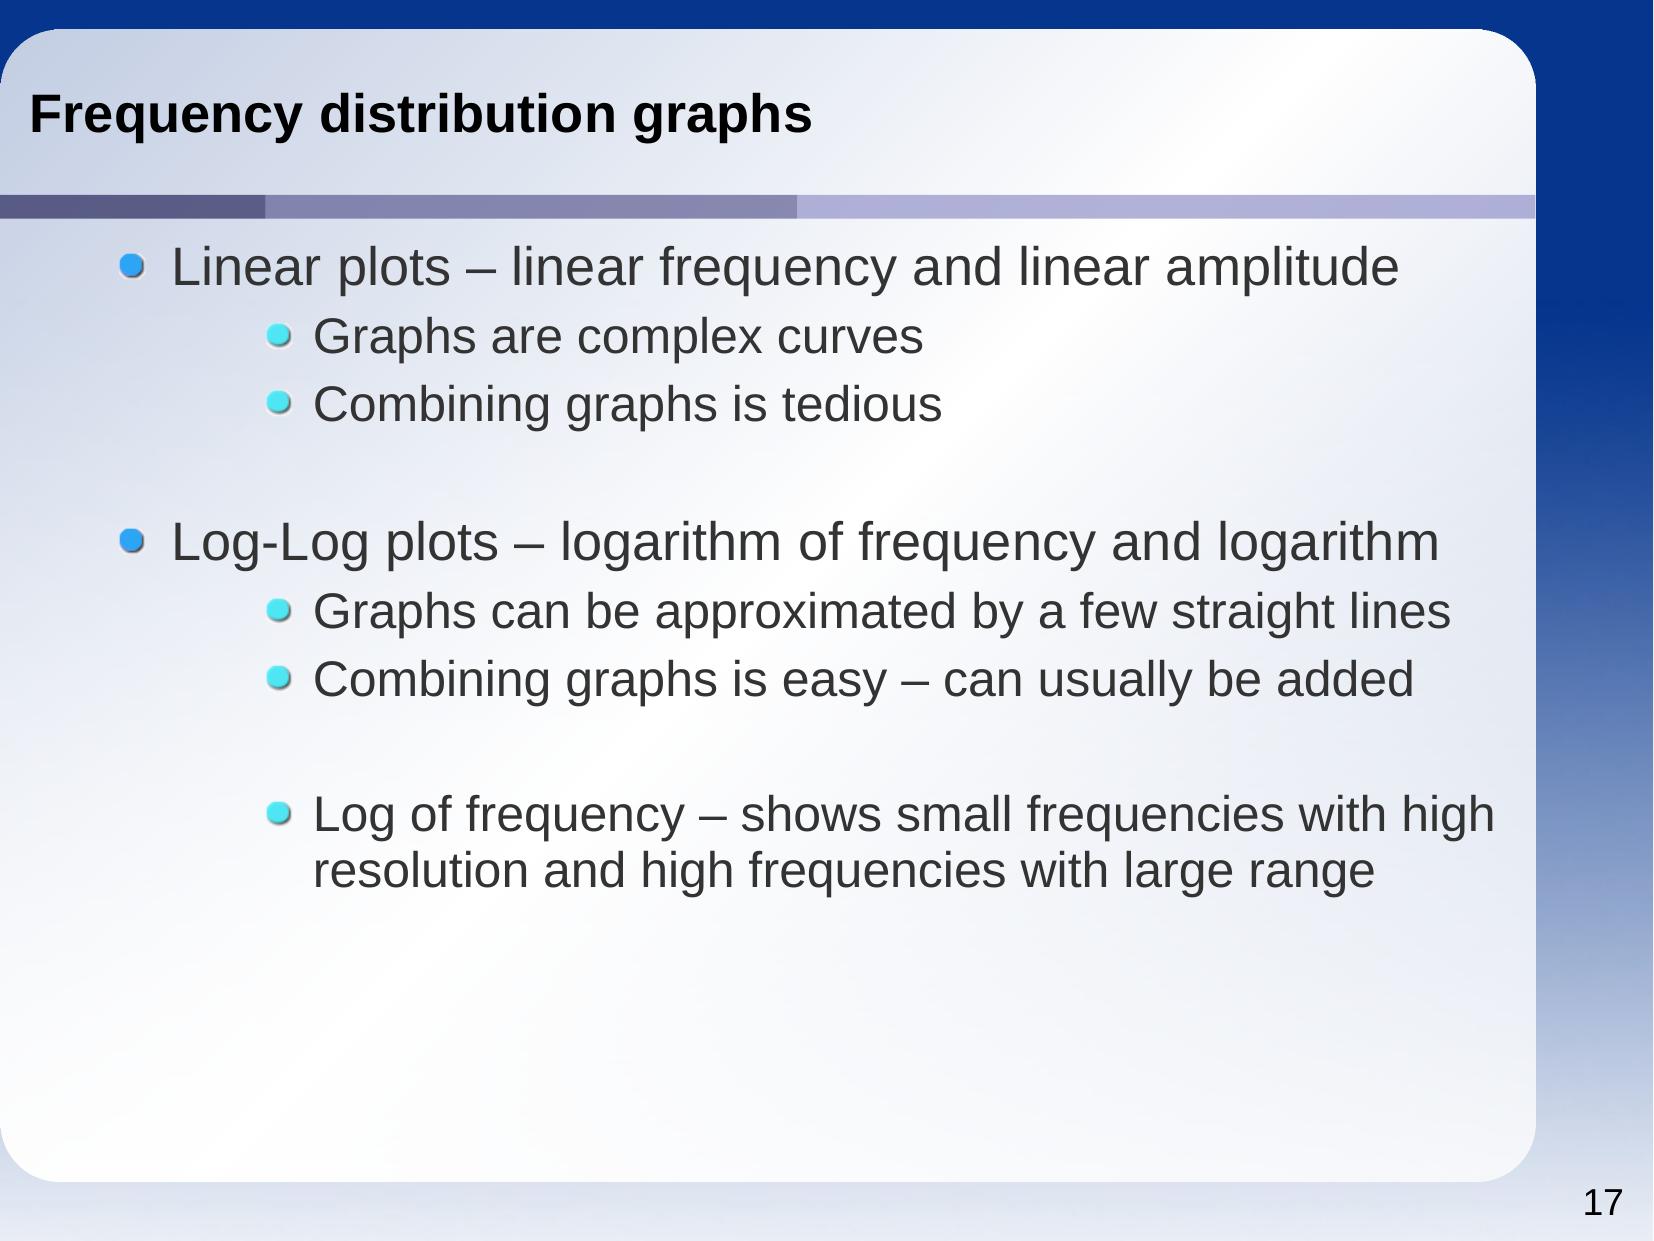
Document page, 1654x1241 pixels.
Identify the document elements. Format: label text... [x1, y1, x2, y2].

title Frequency distribution graphs [29, 49, 1506, 178]
list Linear plots – linear frequency and linear amplitude Graphs are complex curves Combining graphs is tedious Log-Log plots – logarithm of frequency and logarithm Graphs can be approximated by a few straight lines Combining graphs is easy – can usually be added Log of frequency – shows small frequencies with high resolution and high frequencies with large range [29, 236, 1506, 1152]
picture [0, 0, 1654, 1241]
